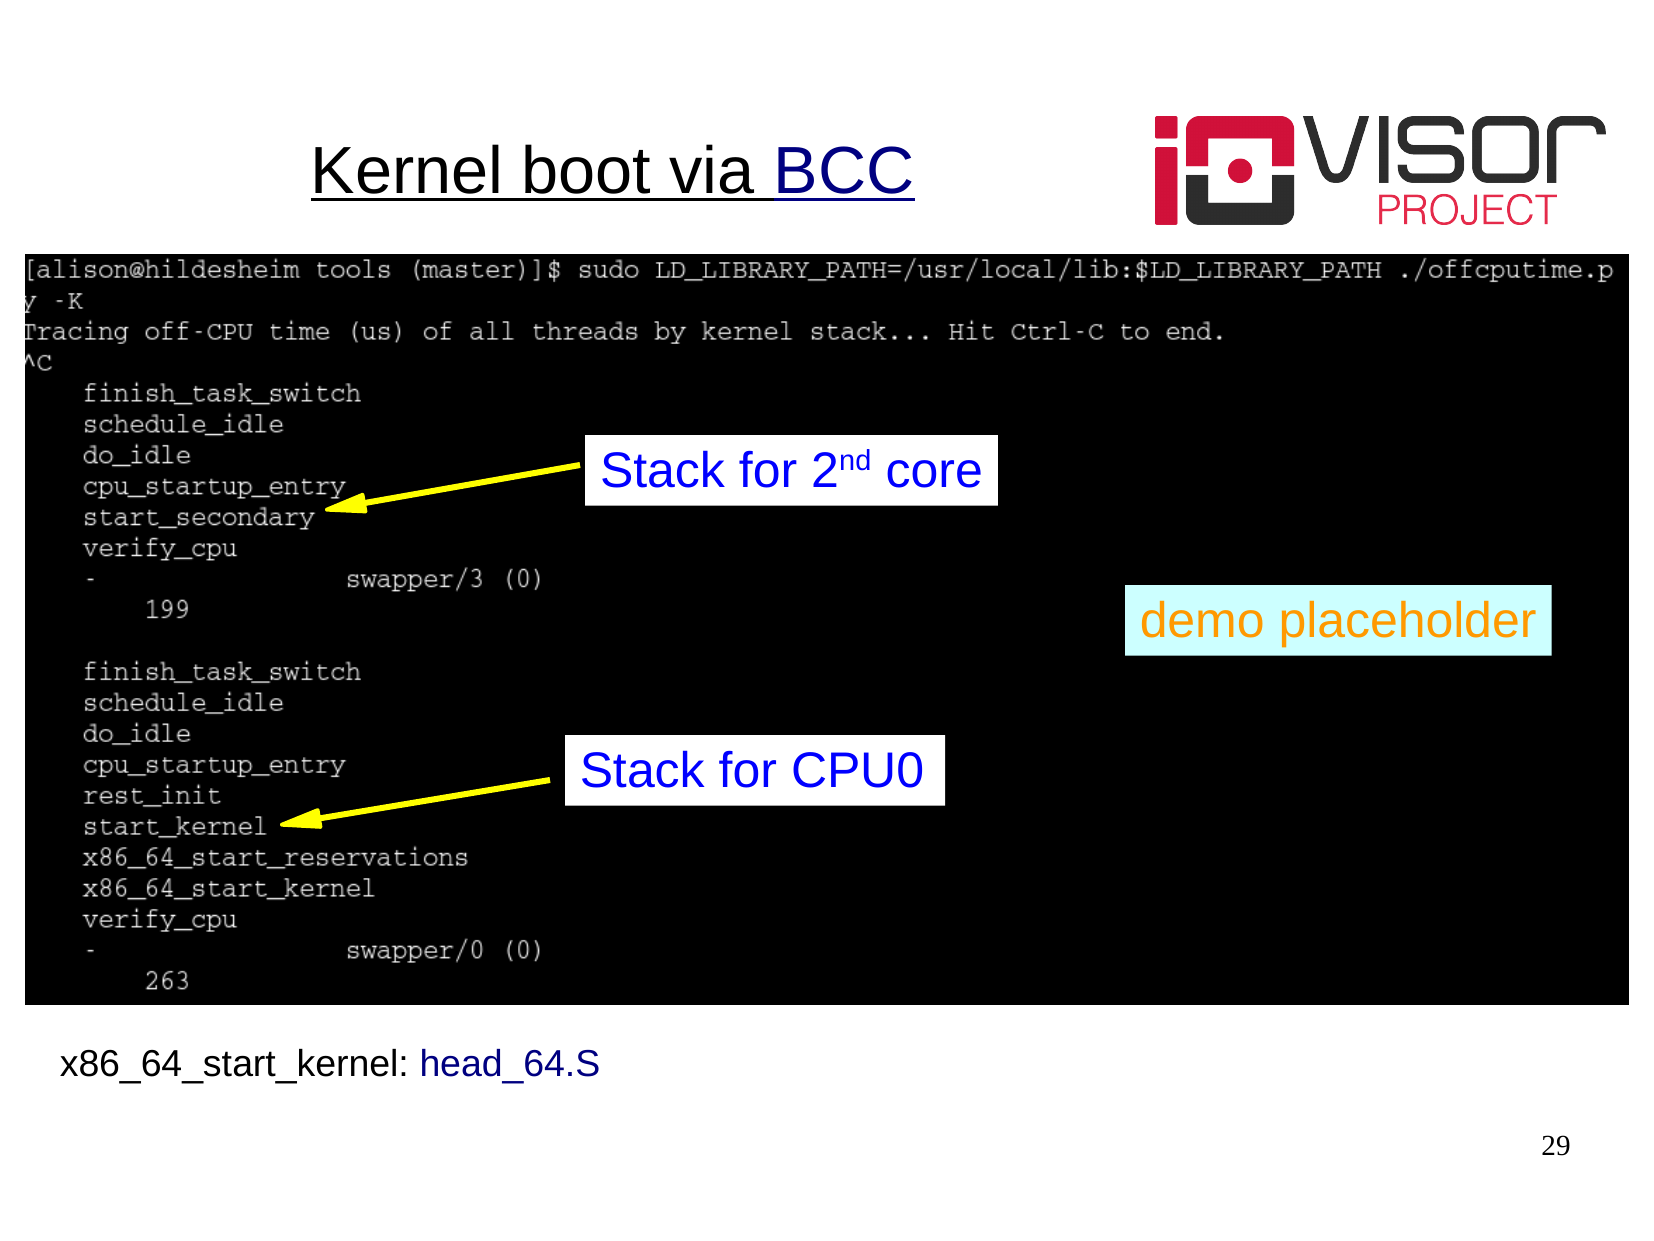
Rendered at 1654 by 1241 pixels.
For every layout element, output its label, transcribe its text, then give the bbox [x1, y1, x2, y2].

text_box demo placeholder [1125, 585, 1552, 647]
picture [1155, 116, 1606, 225]
title Kernel boot via BCC [91, 97, 1134, 244]
text_box Stack for CPU0 [565, 735, 946, 803]
text_box Stack for 2nd core [585, 435, 998, 503]
picture [25, 254, 1629, 1006]
text_box x86_64_start_kernel: head_64.S [45, 1035, 931, 1086]
